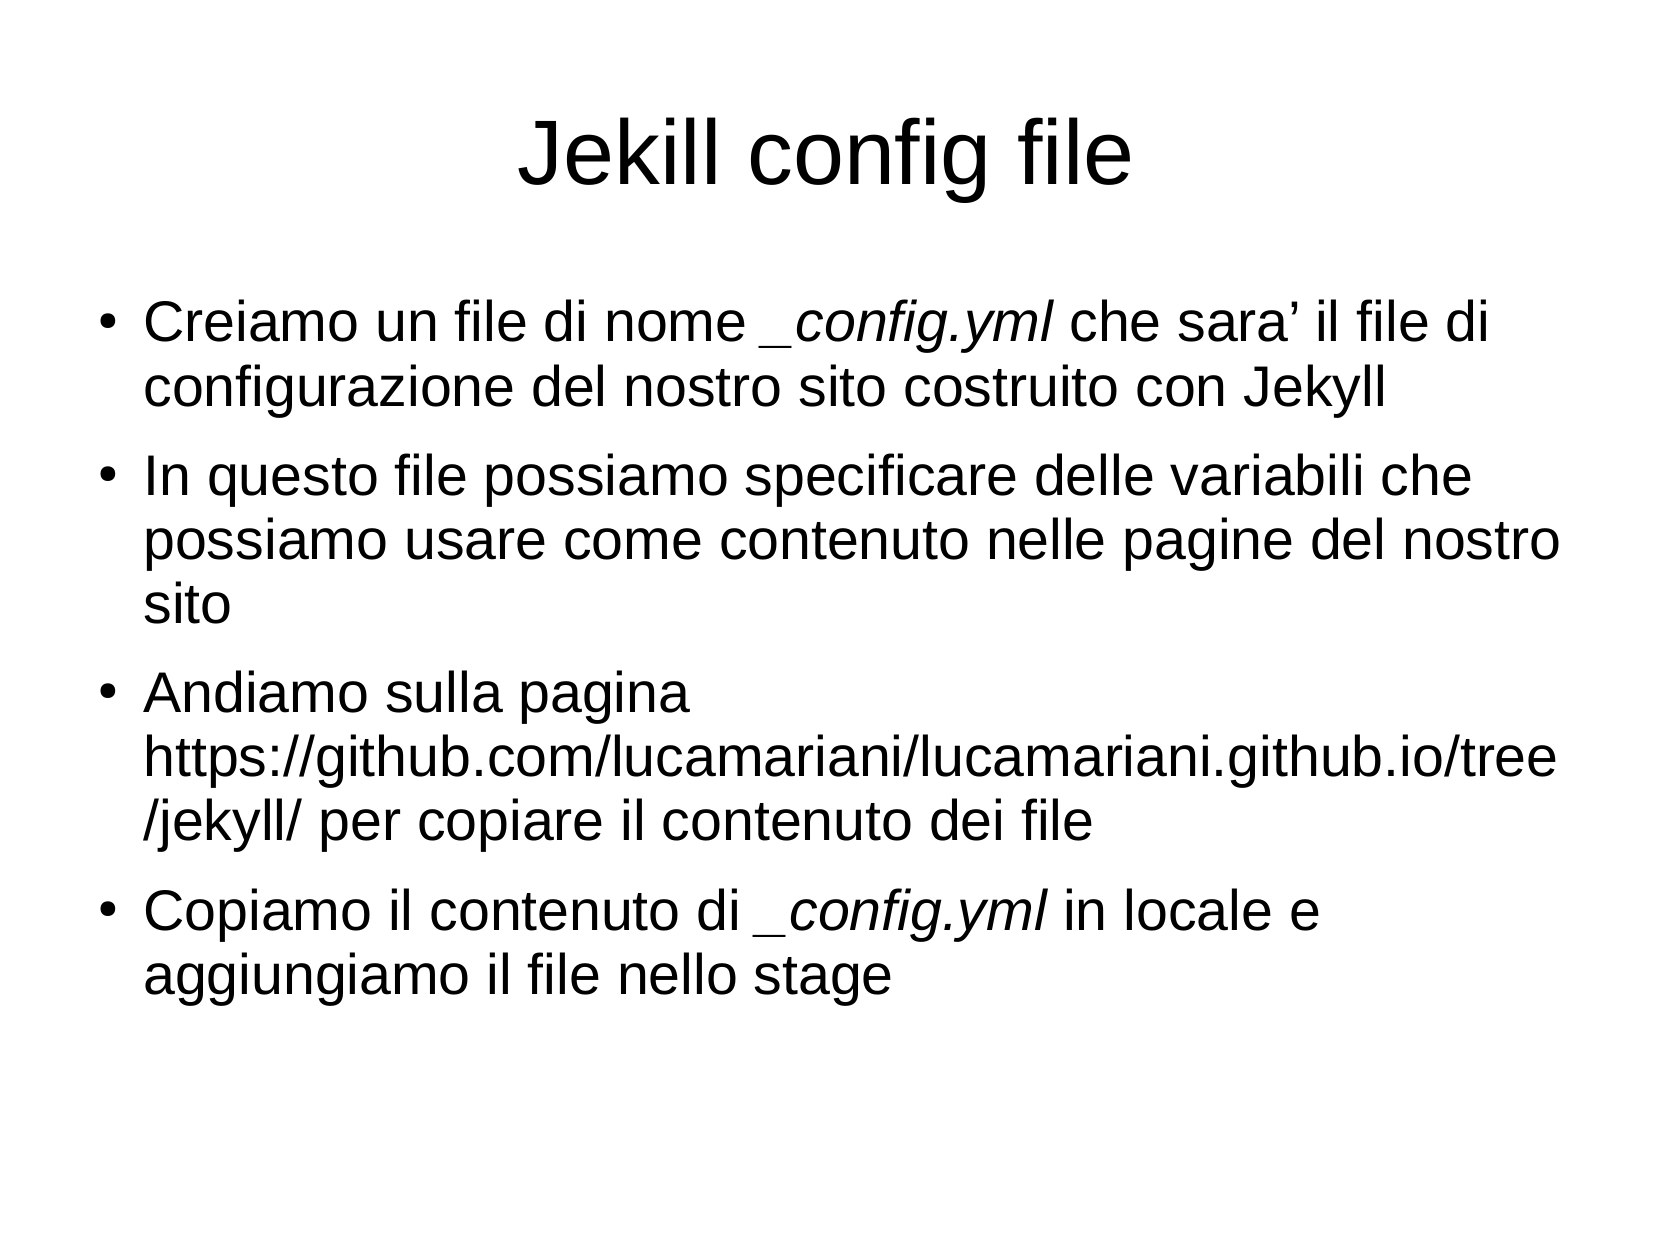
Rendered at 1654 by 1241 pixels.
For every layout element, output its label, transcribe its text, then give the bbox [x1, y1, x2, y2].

list Creiamo un file di nome _config.yml che sara’ il file di configurazione del nostro sito costruito con Jekyll In questo file possiamo specificare delle variabili che possiamo usare come contenuto nelle pagine del nostro sito Andiamo sulla pagina https://github.com/lucamariani/lucamariani.github.io/tree/jekyll/ per copiare il contenuto dei file Copiamo il contenuto di _config.yml in locale e aggiungiamo il file nello stage [82, 290, 1571, 1010]
title Jekill config file [82, 49, 1571, 257]
